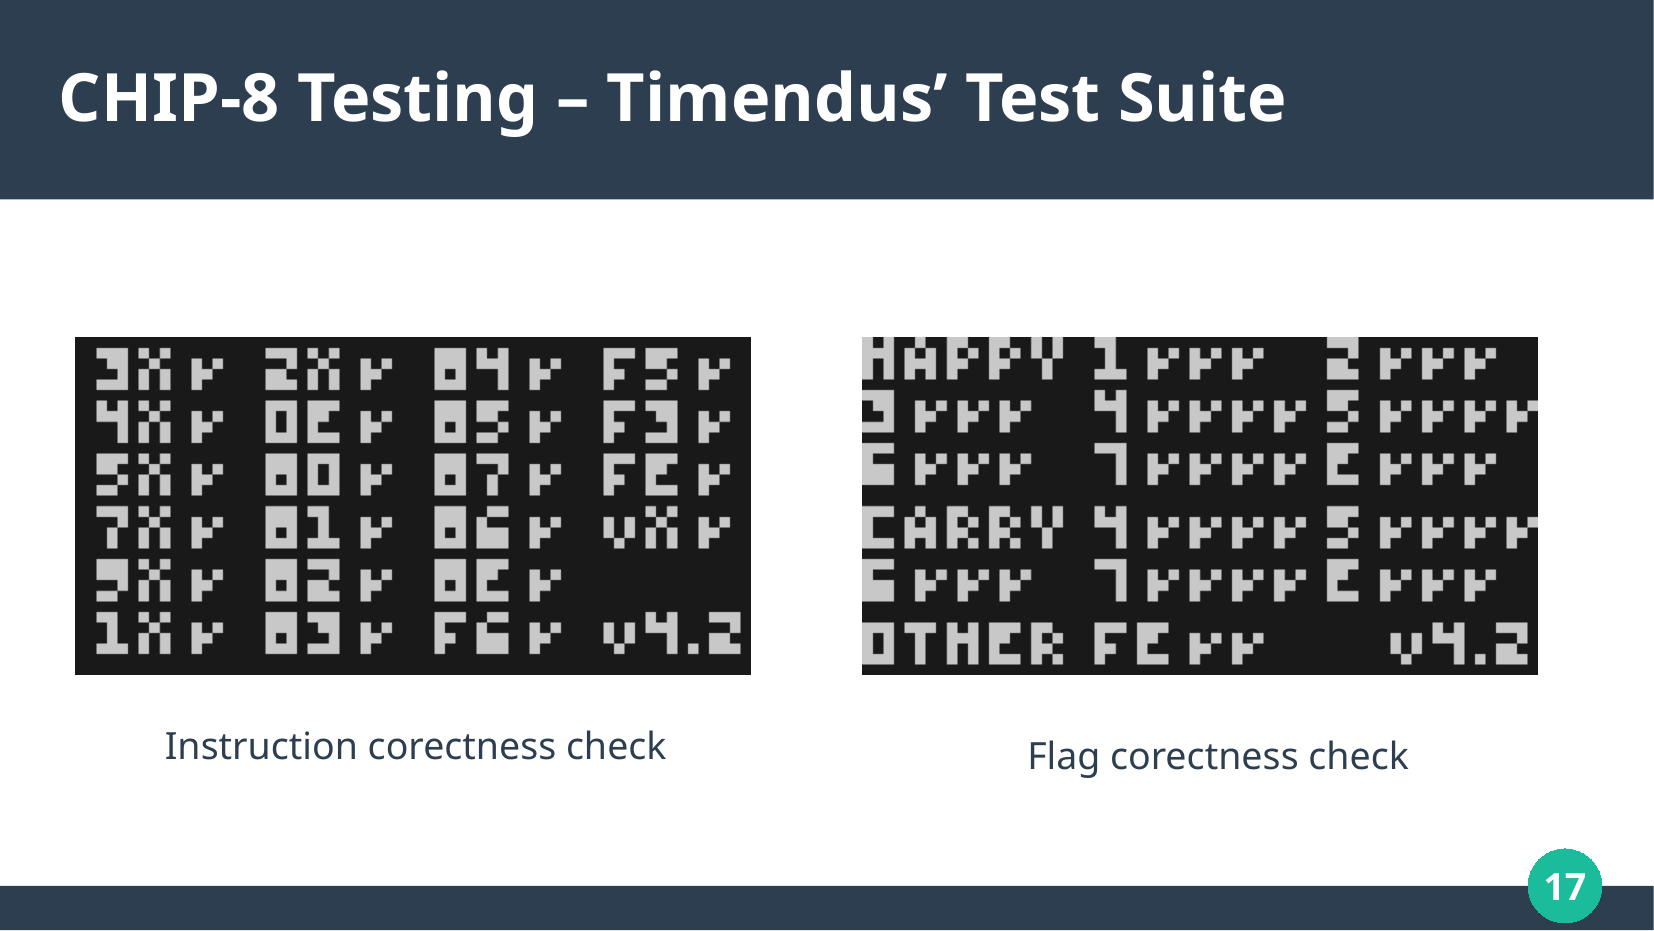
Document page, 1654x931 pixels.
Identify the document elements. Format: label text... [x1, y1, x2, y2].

picture [75, 337, 751, 676]
picture [862, 337, 1538, 675]
text_box Instruction corectness check [150, 712, 681, 779]
title CHIP-8 Testing – Timendus’ Test Suite [59, 37, 1595, 155]
text_box Flag corectness check [1012, 721, 1424, 788]
text_box [412, 699, 781, 816]
